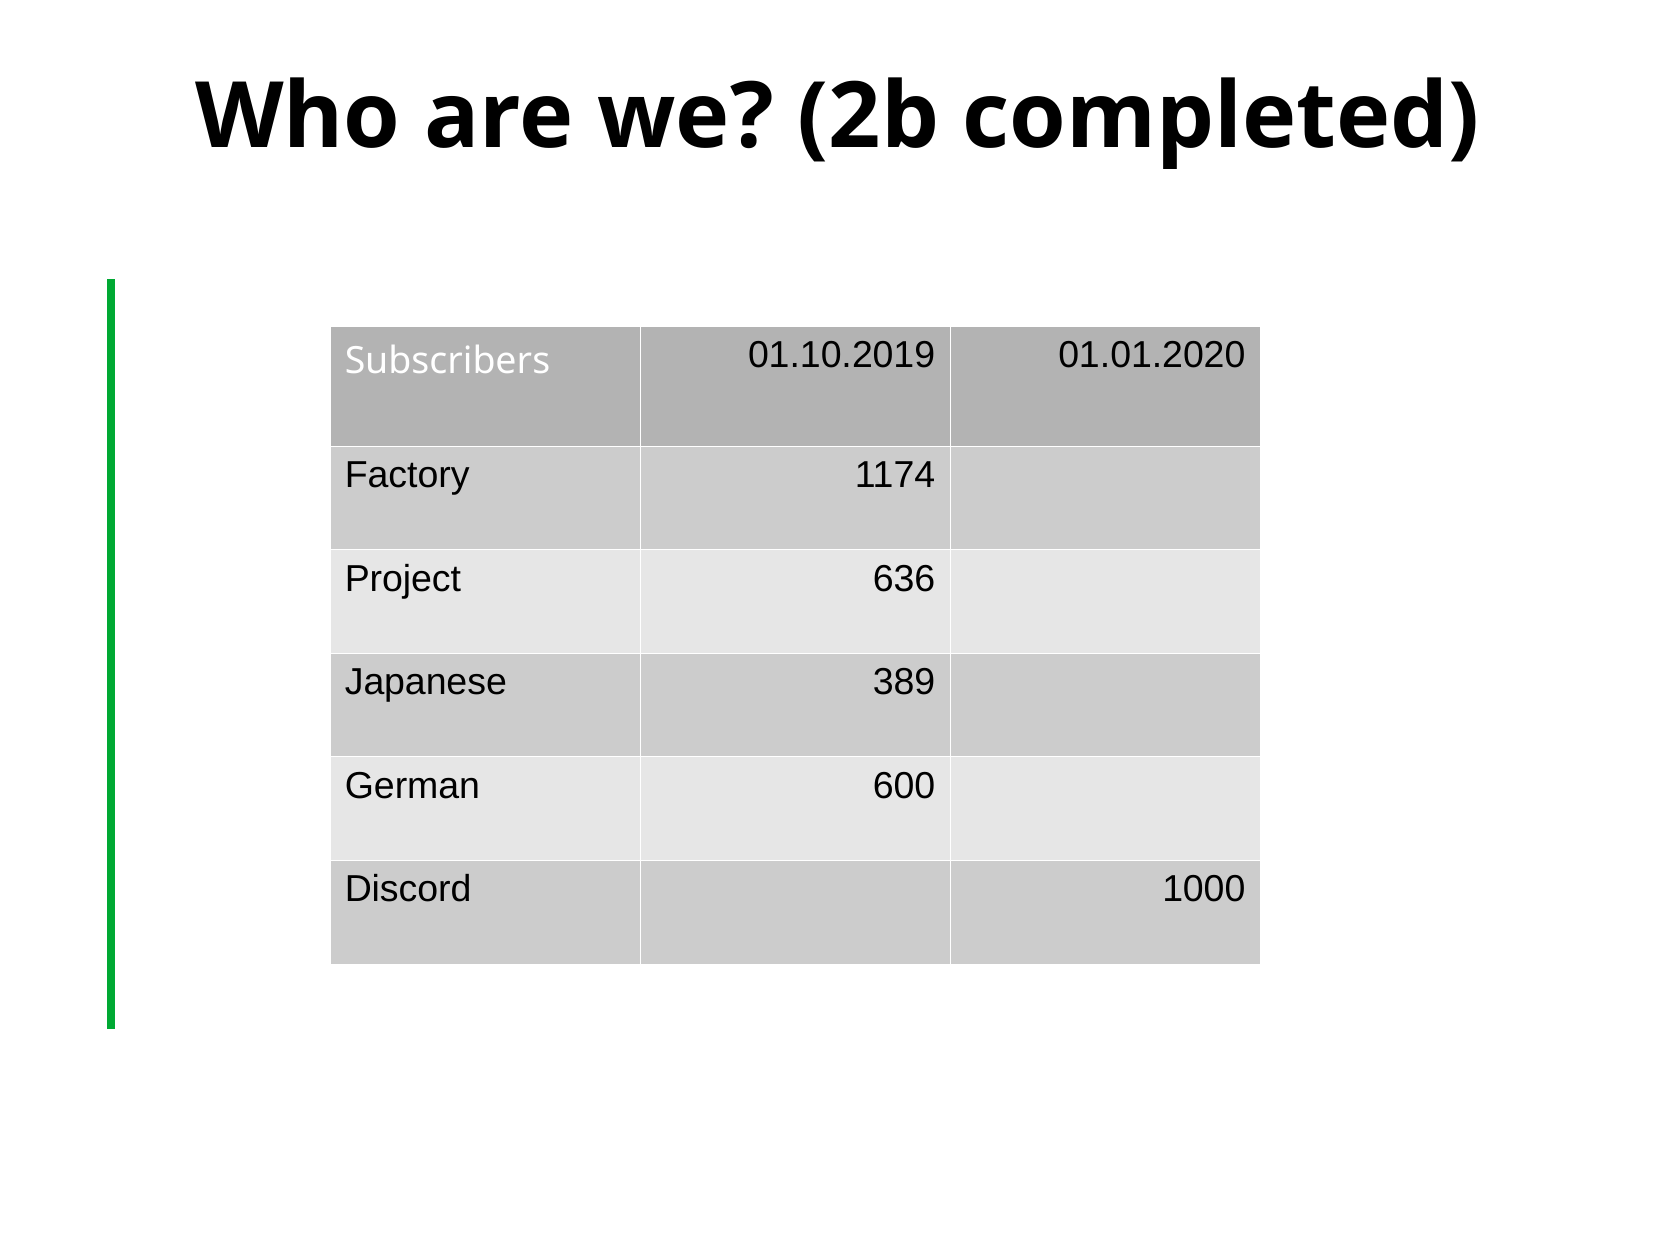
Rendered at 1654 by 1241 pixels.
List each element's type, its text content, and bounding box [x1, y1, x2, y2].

table_cell German [331, 757, 640, 860]
title Who are we? (2b completed) [195, 8, 1621, 216]
table_cell 636 [641, 550, 950, 653]
table_cell Japanese [331, 654, 640, 756]
table_cell [641, 861, 950, 964]
table_cell 1000 [951, 861, 1260, 964]
table_cell Factory [331, 447, 640, 549]
table_cell 389 [641, 654, 950, 756]
table_cell [951, 550, 1260, 653]
table_cell 600 [641, 757, 950, 860]
table_header 01.10.2019 [641, 327, 950, 446]
table_header 01.01.2020 [951, 327, 1260, 446]
table_cell Project [331, 550, 640, 653]
table_cell 1174 [641, 447, 950, 549]
table_cell [951, 447, 1260, 549]
table_header Subscribers [331, 327, 640, 446]
table_cell [951, 654, 1260, 756]
table_cell Discord [331, 861, 640, 964]
table_cell [951, 757, 1260, 860]
